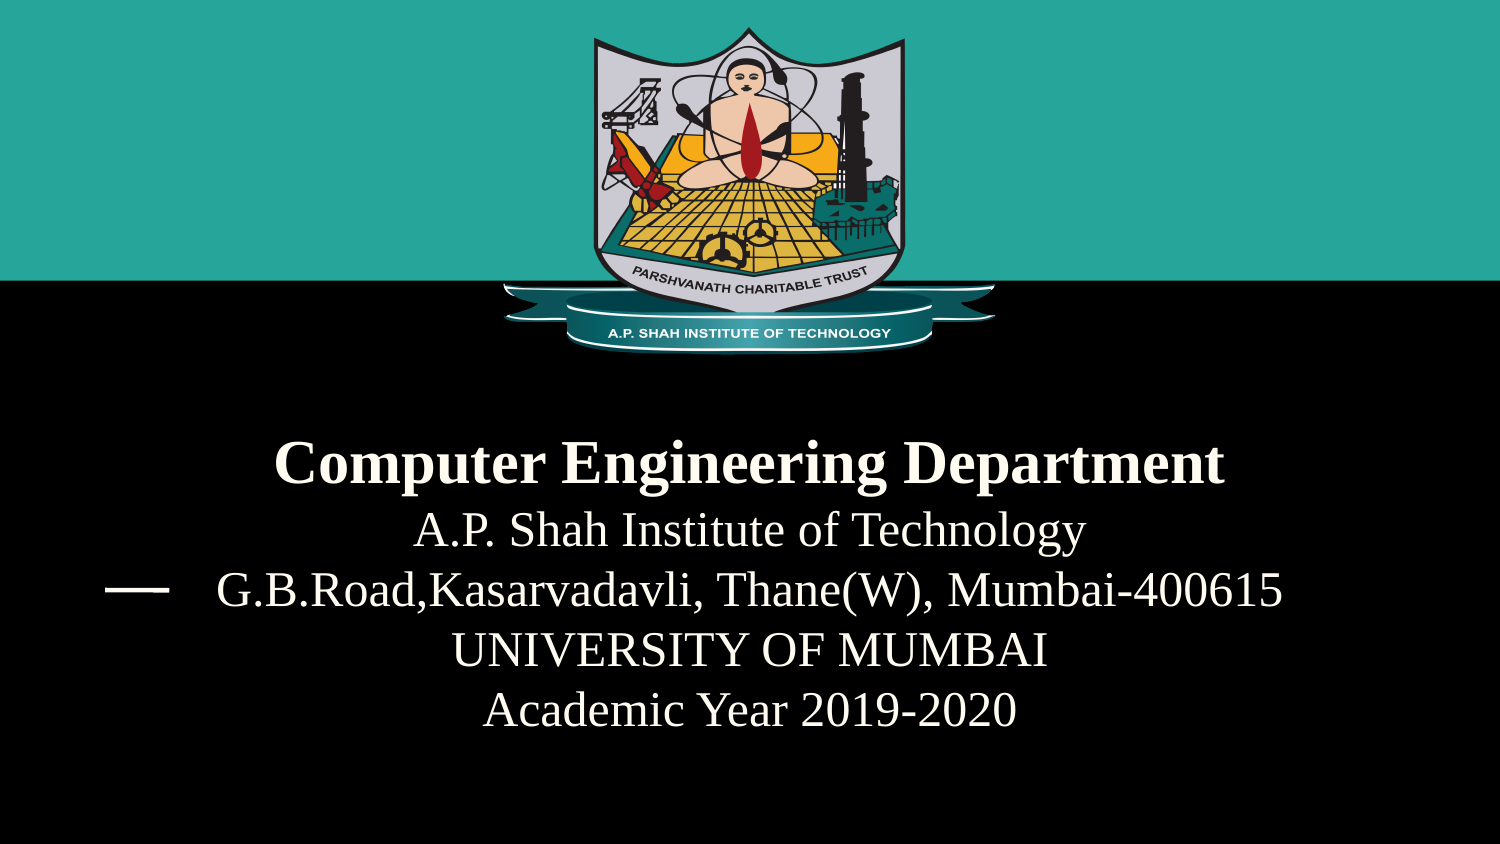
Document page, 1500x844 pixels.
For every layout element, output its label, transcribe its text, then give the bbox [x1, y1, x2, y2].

title Computer Engineering Department A.P. Shah Institute of Technology G.B.Road,Kasarvadavli, Thane(W), Mumbai-400615 UNIVERSITY OF MUMBAI Academic Year 2019-2020 [84, 365, 1416, 752]
picture [503, 27, 996, 356]
